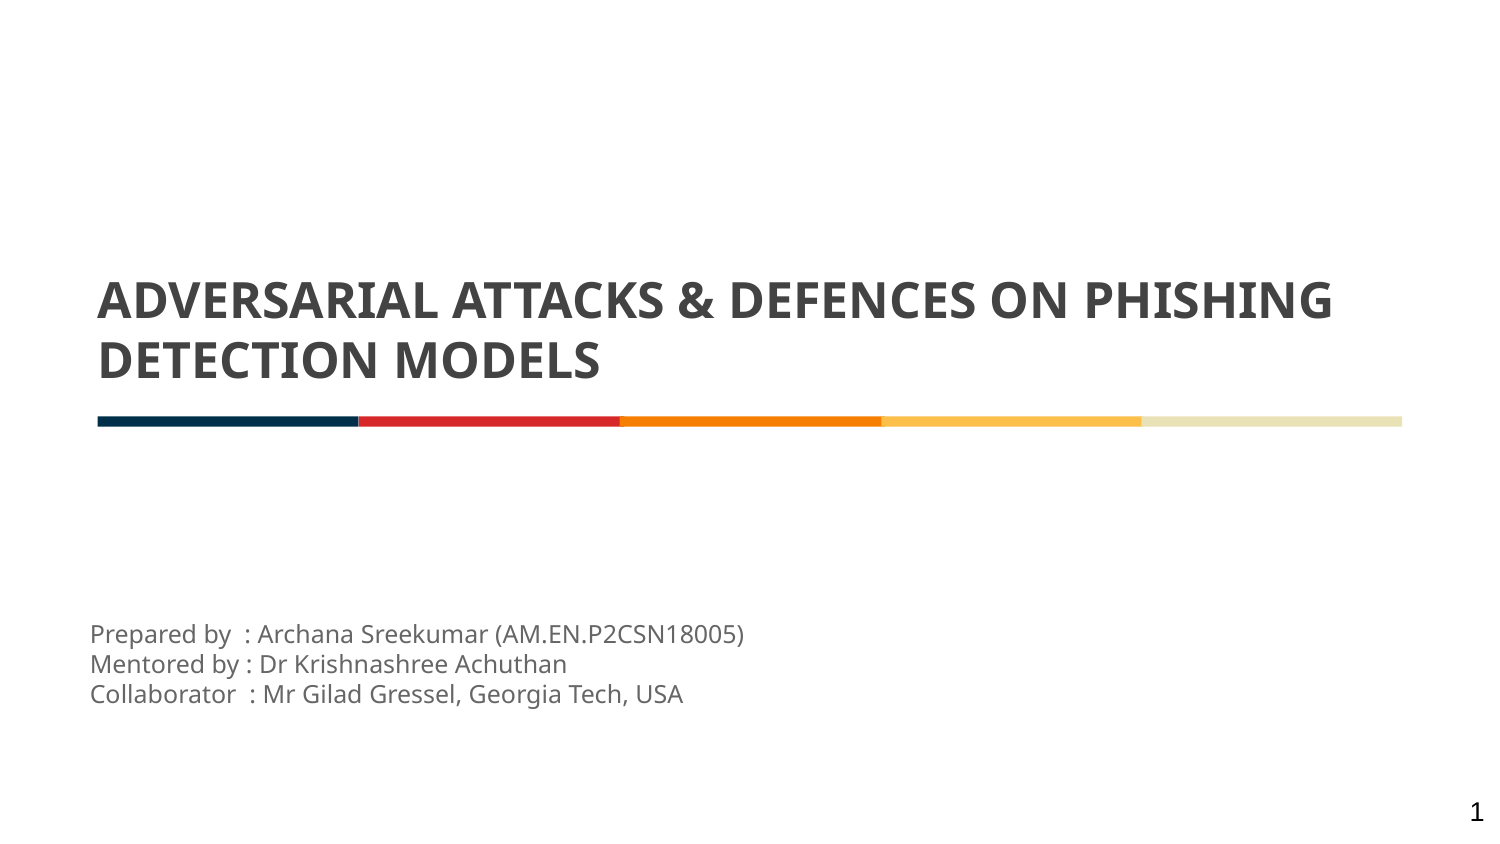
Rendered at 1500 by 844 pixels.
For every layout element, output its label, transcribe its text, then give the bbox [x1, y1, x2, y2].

text_box ADVERSARIAL ATTACKS & DEFENCES ON PHISHING DETECTION MODELS [82, 225, 1403, 404]
slide_number <number> [1409, 779, 1500, 844]
text_box Prepared by : Archana Sreekumar (AM.EN.P2CSN18005) Mentored by : Dr Krishnashree Achuthan Collaborator : Mr Gilad Gressel, Georgia Tech, USA [74, 603, 873, 819]
